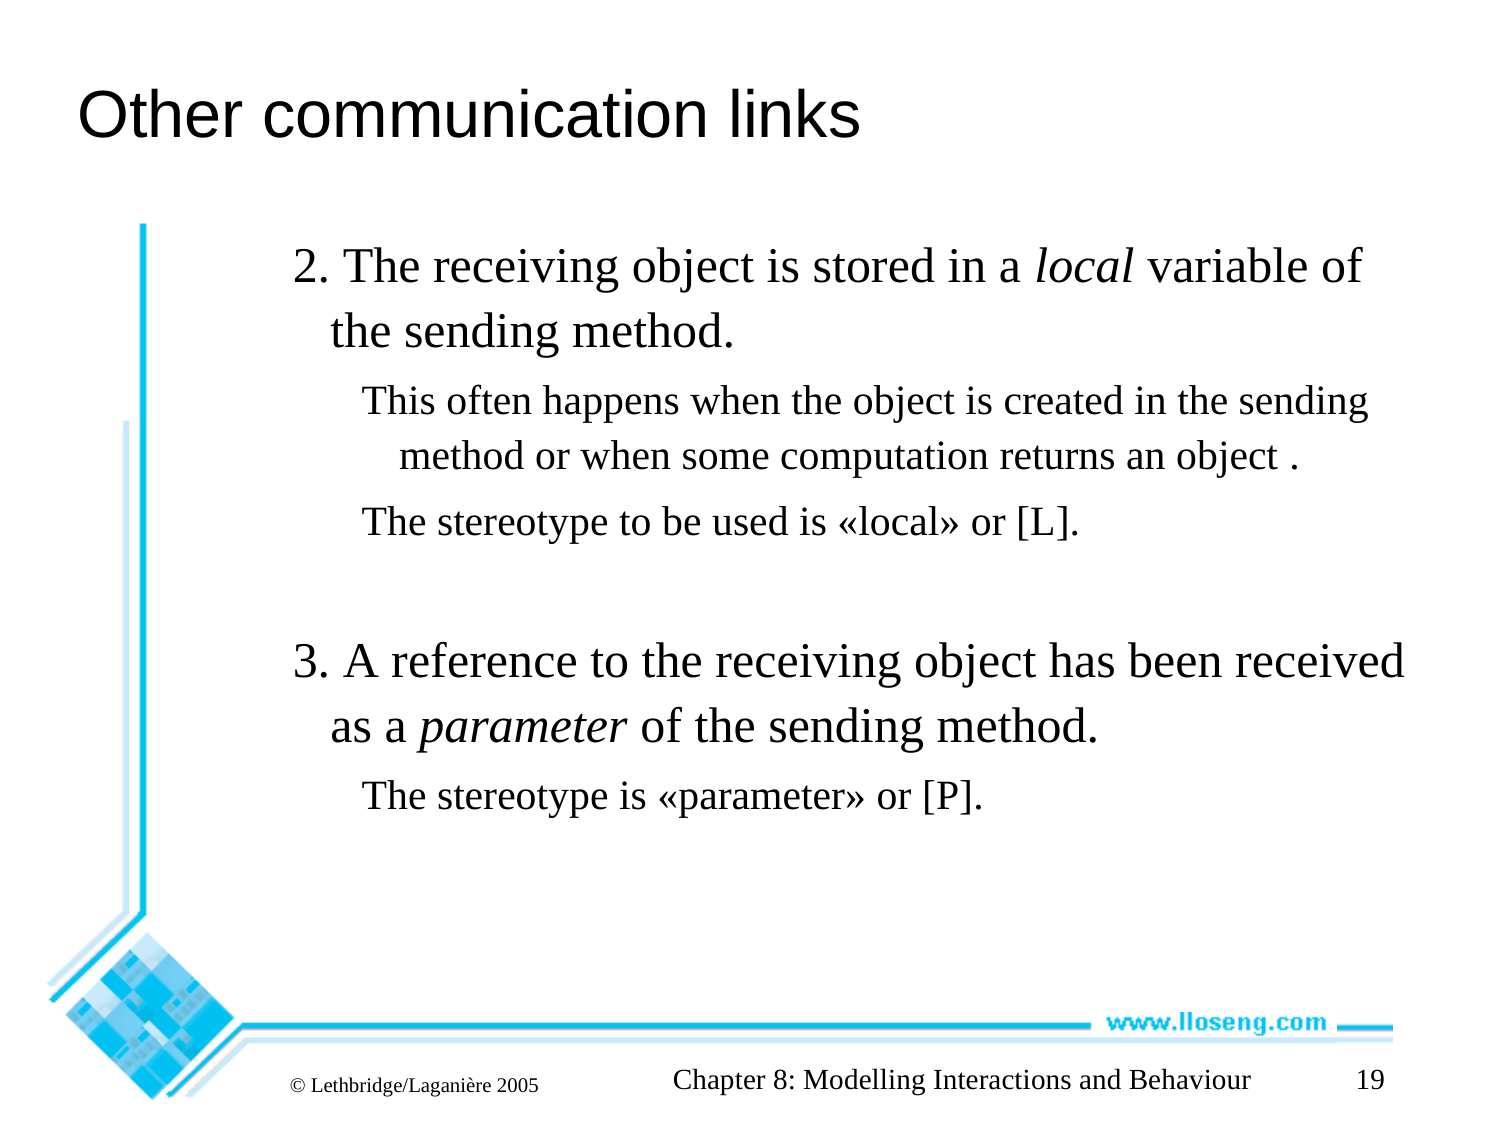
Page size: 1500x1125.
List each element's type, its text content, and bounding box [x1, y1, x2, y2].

title Other communication links [62, 37, 1413, 188]
text_box © Lethbridge/Laganière 2005 [275, 1062, 601, 1125]
list 2. The receiving object is stored in a local variable of the sending method. This often happens when the object is created in the sending method or when some computation returns an object . The stereotype to be used is «local» or [L]. 3. A reference to the receiving object has been received as a parameter of the sending method. The stereotype is «parameter» or [P]. [183, 151, 1422, 943]
text_box <number> [1325, 1050, 1401, 1125]
text_box Chapter 8: Modelling Interactions and Behaviour [624, 1050, 1300, 1125]
picture [35, 212, 1393, 1102]
